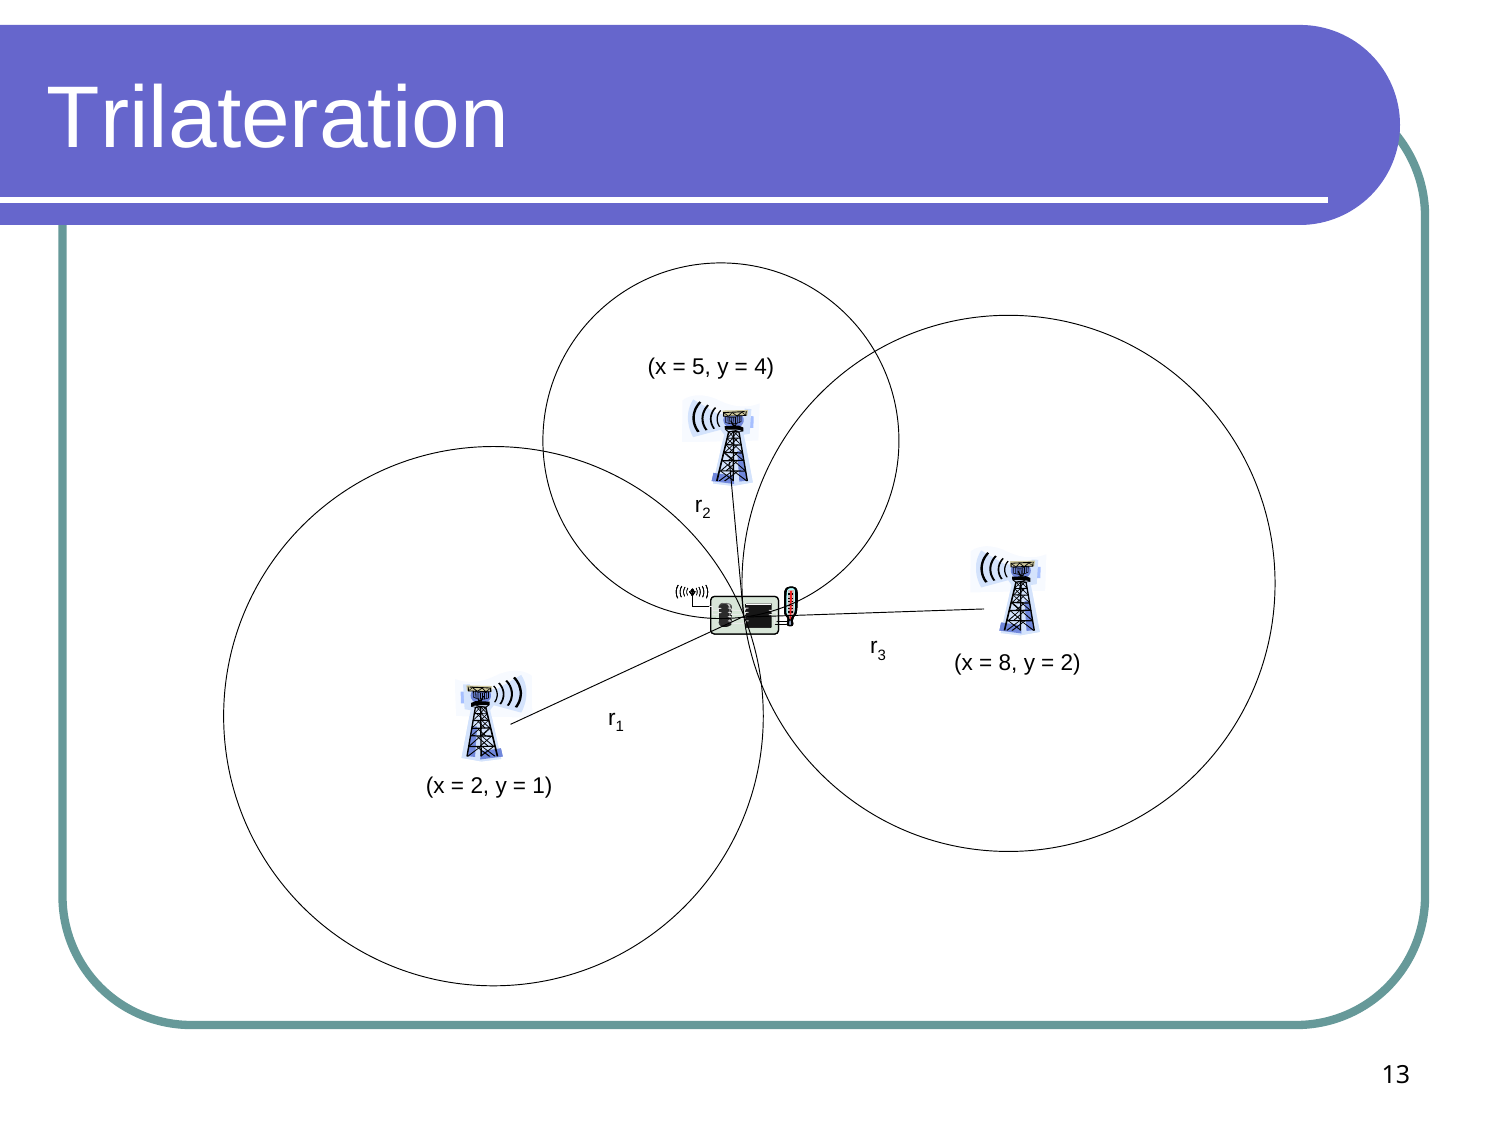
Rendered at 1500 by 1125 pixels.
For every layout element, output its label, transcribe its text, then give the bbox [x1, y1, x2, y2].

title Trilateration [31, 37, 1347, 188]
picture [223, 262, 1277, 988]
text_box <number> [1074, 1025, 1426, 1101]
